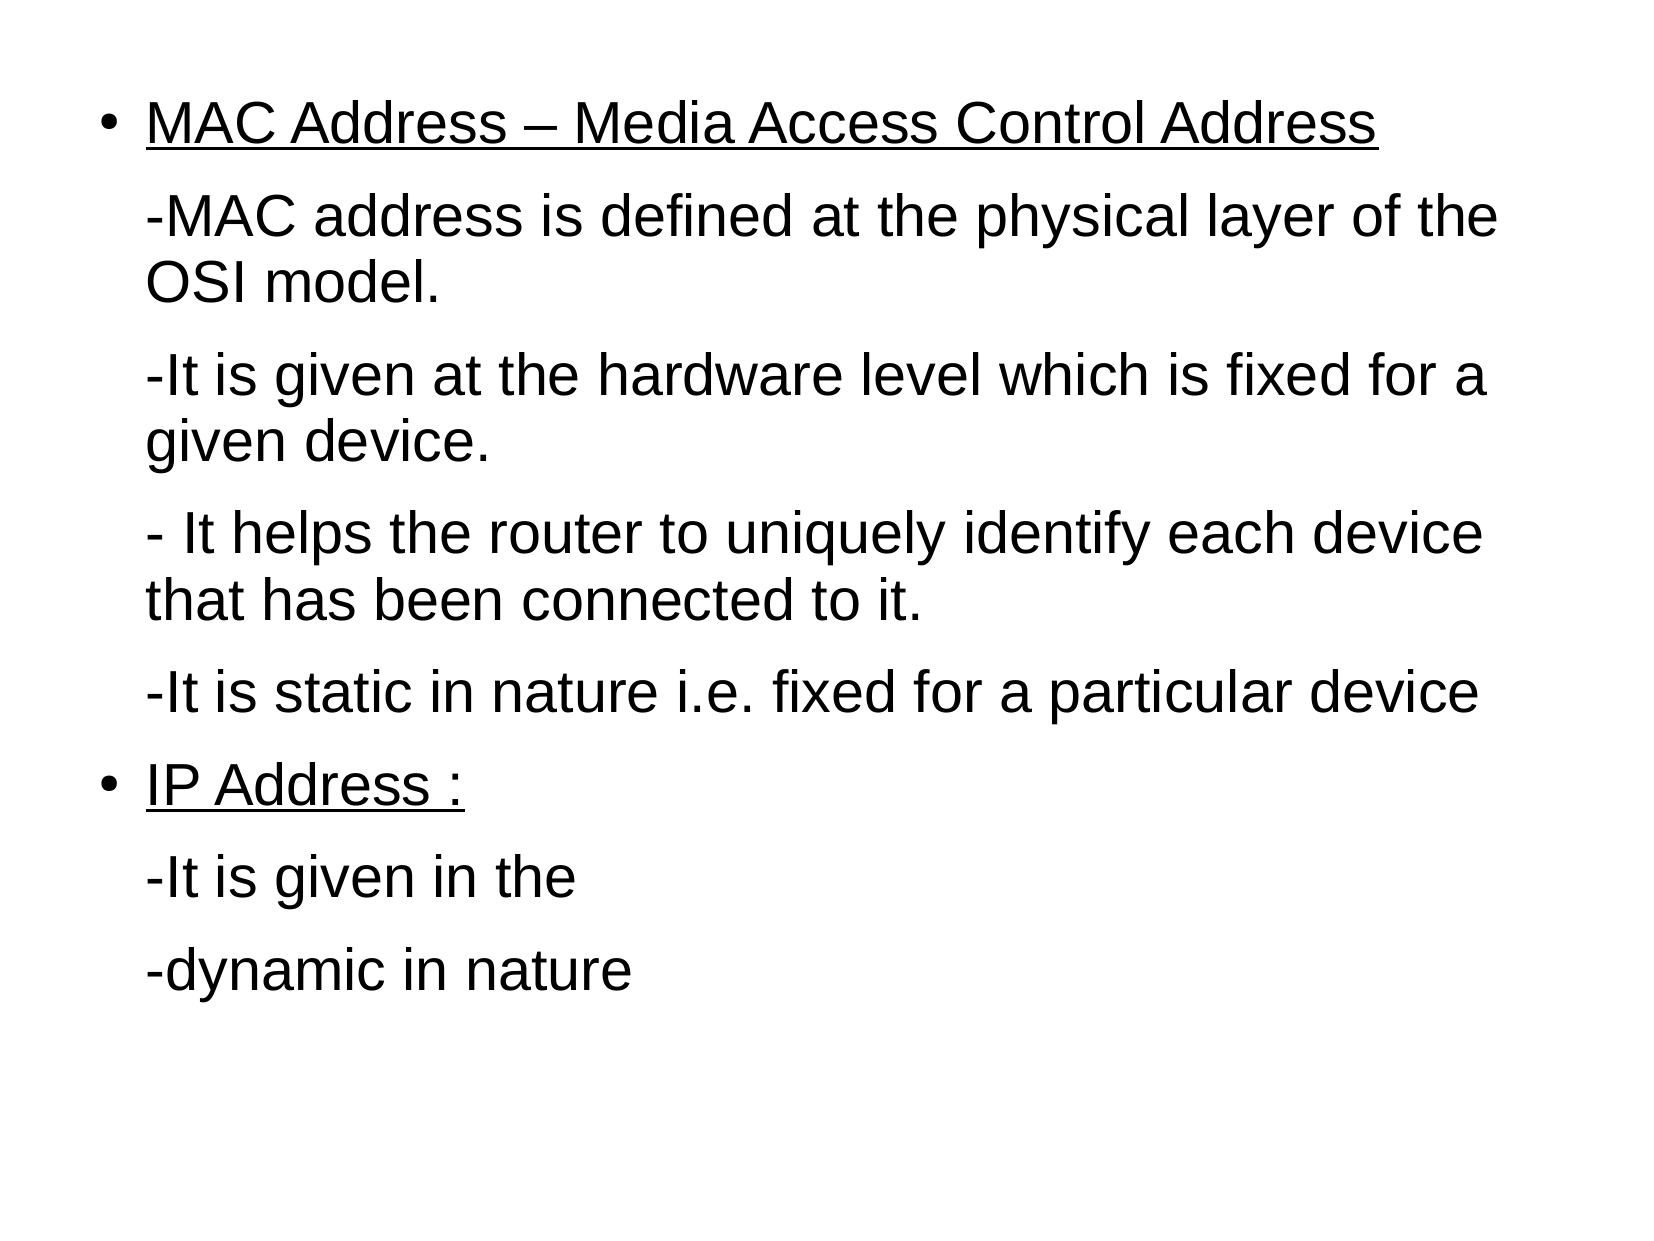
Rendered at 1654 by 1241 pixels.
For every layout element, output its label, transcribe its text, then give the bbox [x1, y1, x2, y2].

list MAC Address – Media Access Control Address -MAC address is defined at the physical layer of the OSI model. -It is given at the hardware level which is fixed for a given device. - It helps the router to uniquely identify each device that has been connected to it. -It is static in nature i.e. fixed for a particular device IP Address : -It is given in the -dynamic in nature [82, 90, 1571, 1010]
